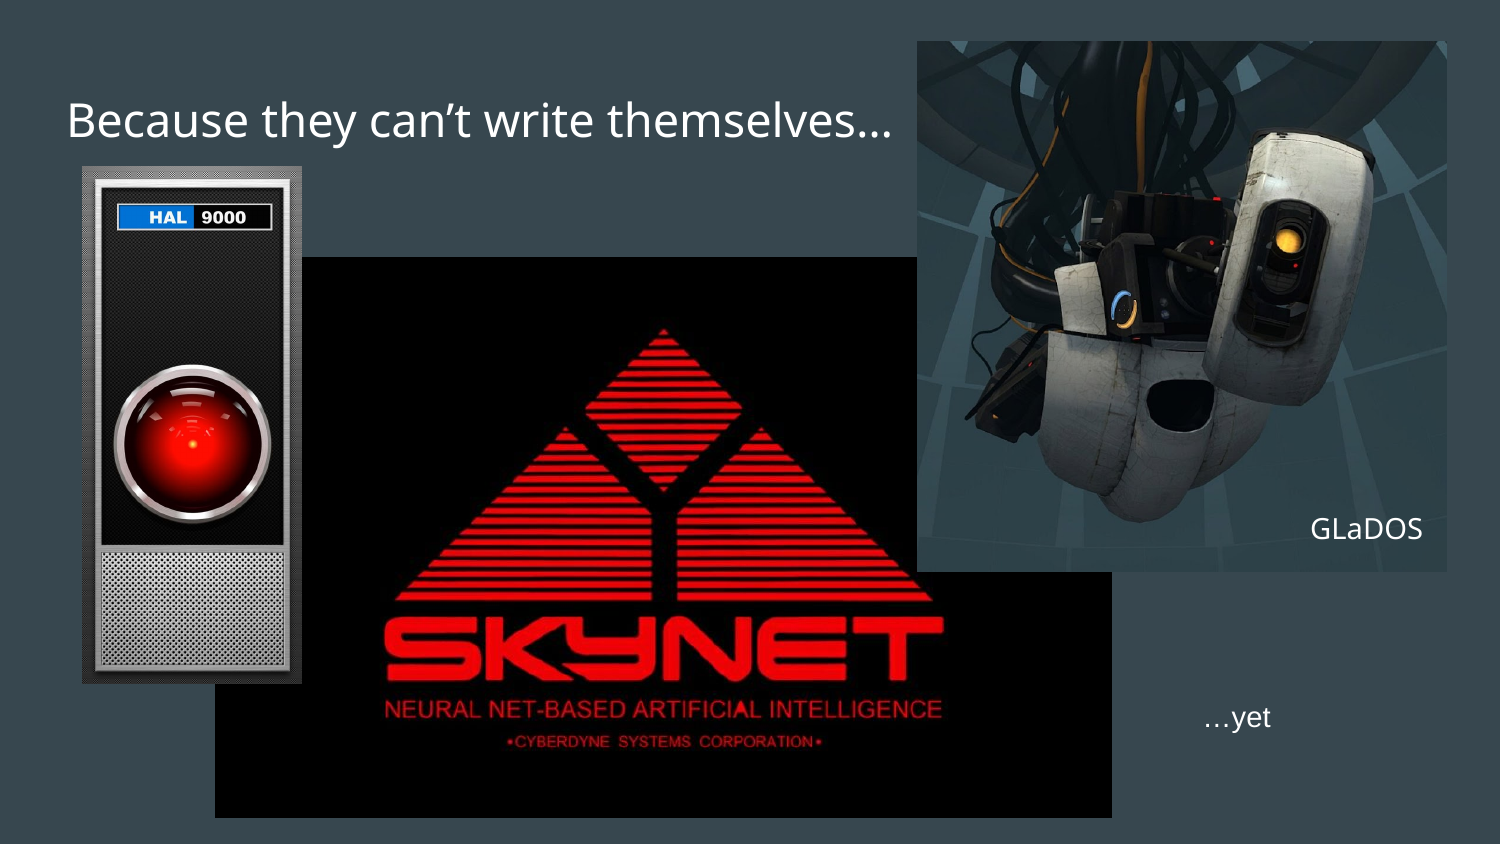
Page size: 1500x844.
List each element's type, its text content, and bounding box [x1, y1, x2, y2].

text_box …yet [1187, 683, 1447, 749]
title Because they can’t write themselves… [51, 72, 917, 167]
picture [82, 41, 1447, 818]
text_box GLaDOS [1235, 495, 1438, 561]
